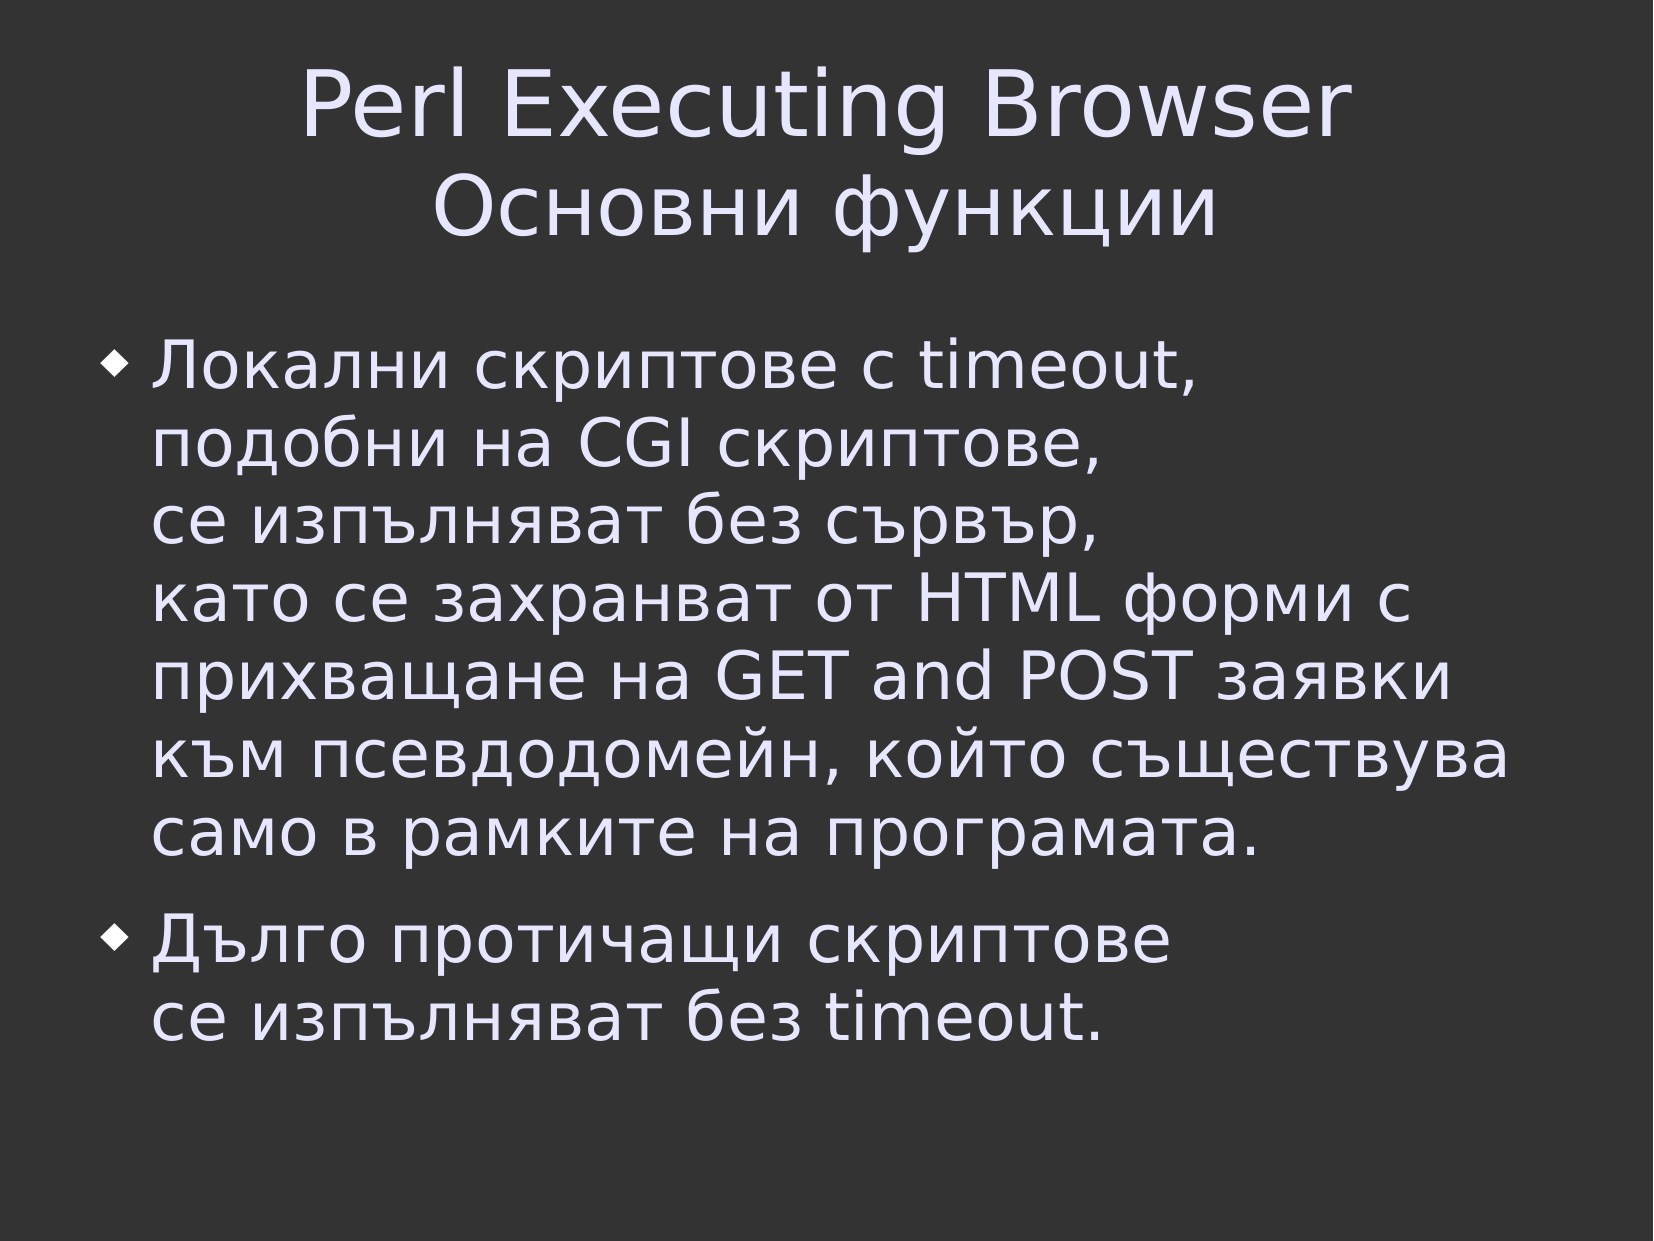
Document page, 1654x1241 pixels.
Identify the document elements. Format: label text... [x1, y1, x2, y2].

list Локални скриптове с timeout, подобни на CGI скриптове, се изпълняват без сървър, като се захранват от HTML форми с прихващане на GET and POST заявки към псевдодомейн, който съществува само в рамките на програмата. Дълго протичащи скриптове се изпълняват без timeout. [82, 290, 1571, 1093]
title Perl Executing Browser Основни функции [82, 49, 1571, 257]
